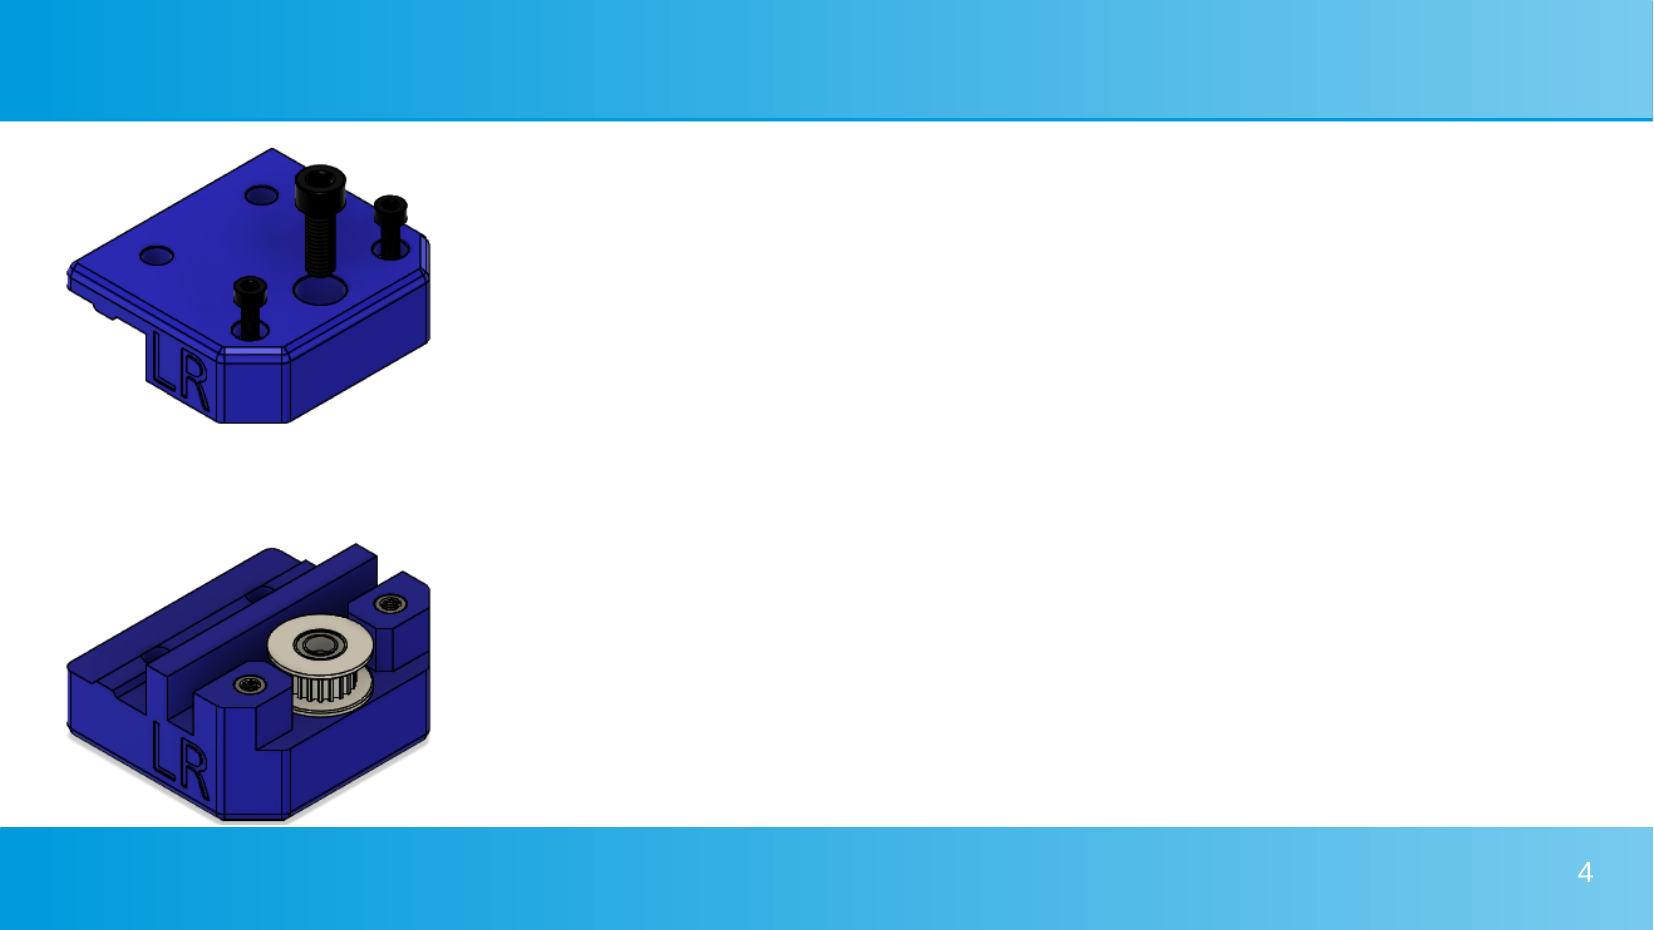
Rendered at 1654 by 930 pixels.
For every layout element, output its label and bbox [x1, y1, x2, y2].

picture [0, 138, 526, 826]
